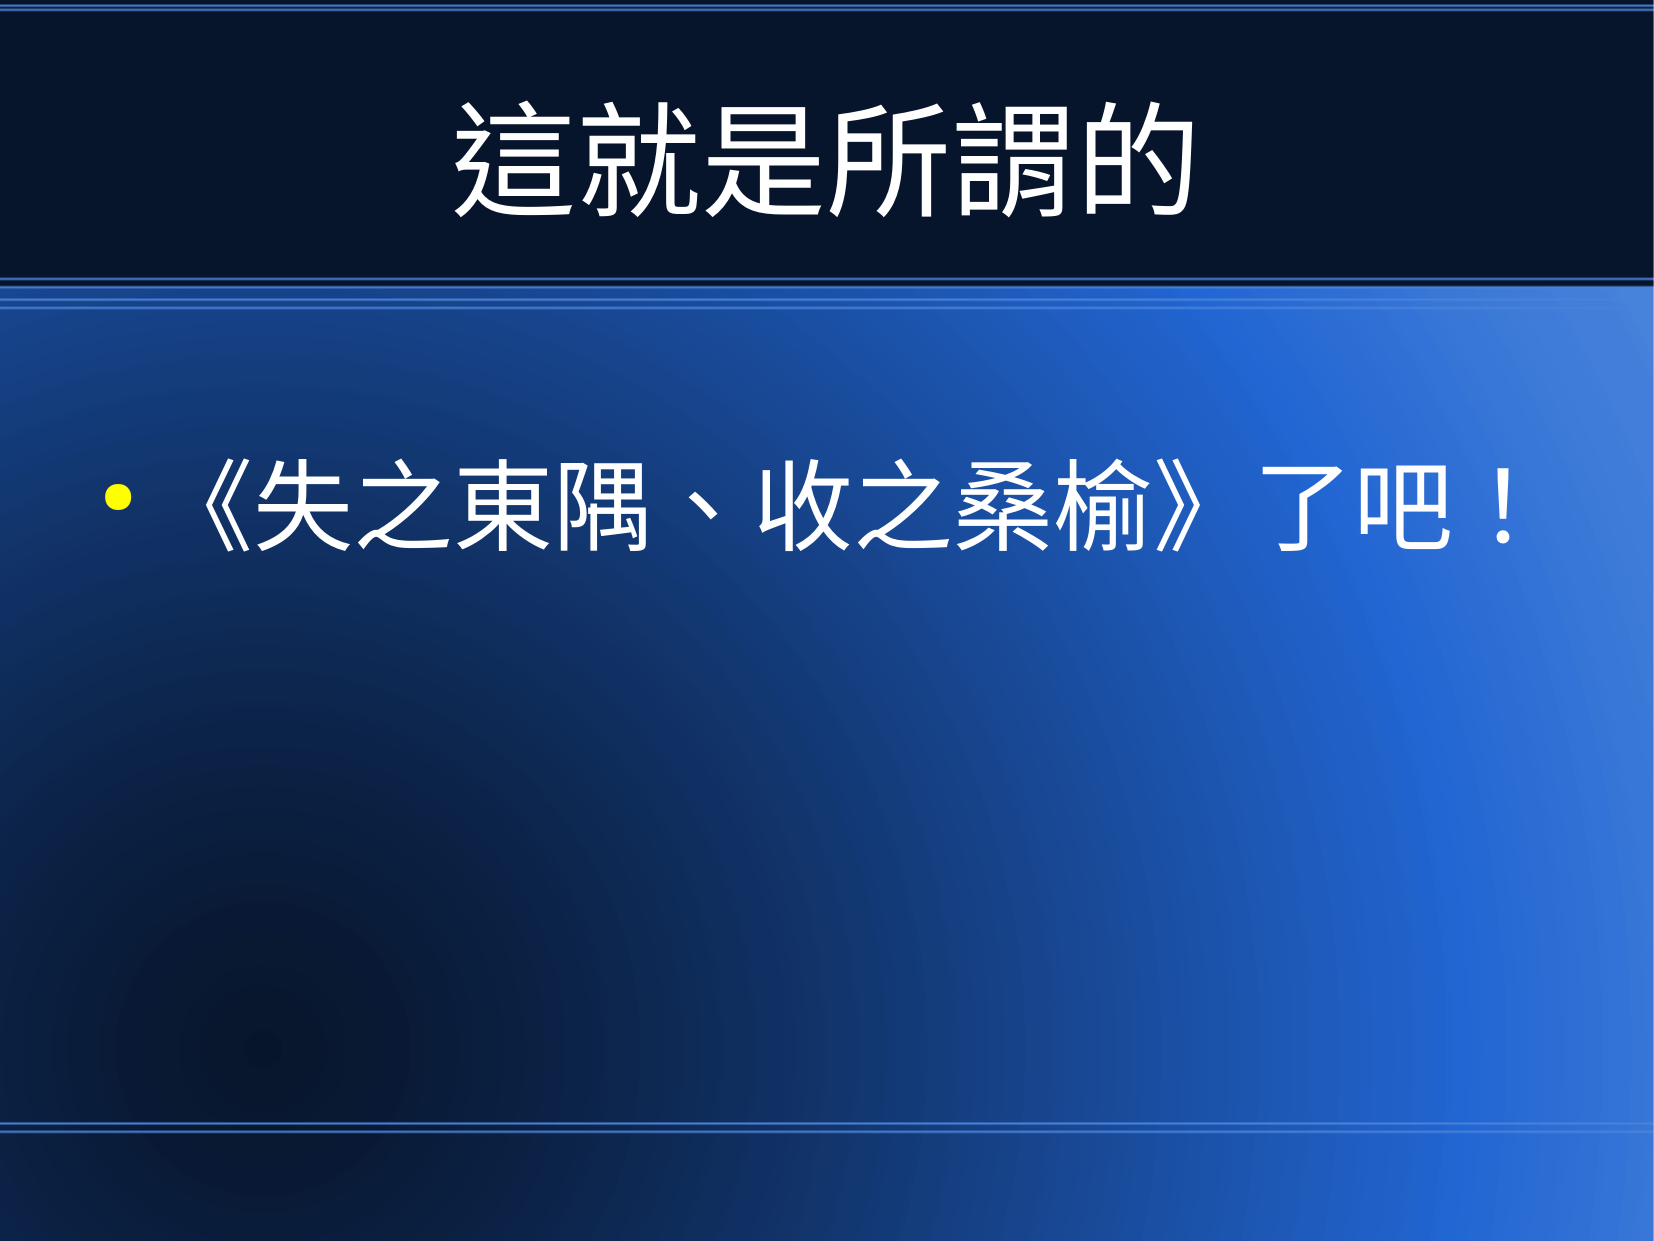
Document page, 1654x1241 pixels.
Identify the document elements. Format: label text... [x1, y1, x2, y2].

list 《失之東隅、收之桑榆》了吧！ [82, 355, 1571, 1241]
picture [0, 0, 1654, 1241]
title 這就是所謂的 [82, 49, 1571, 257]
